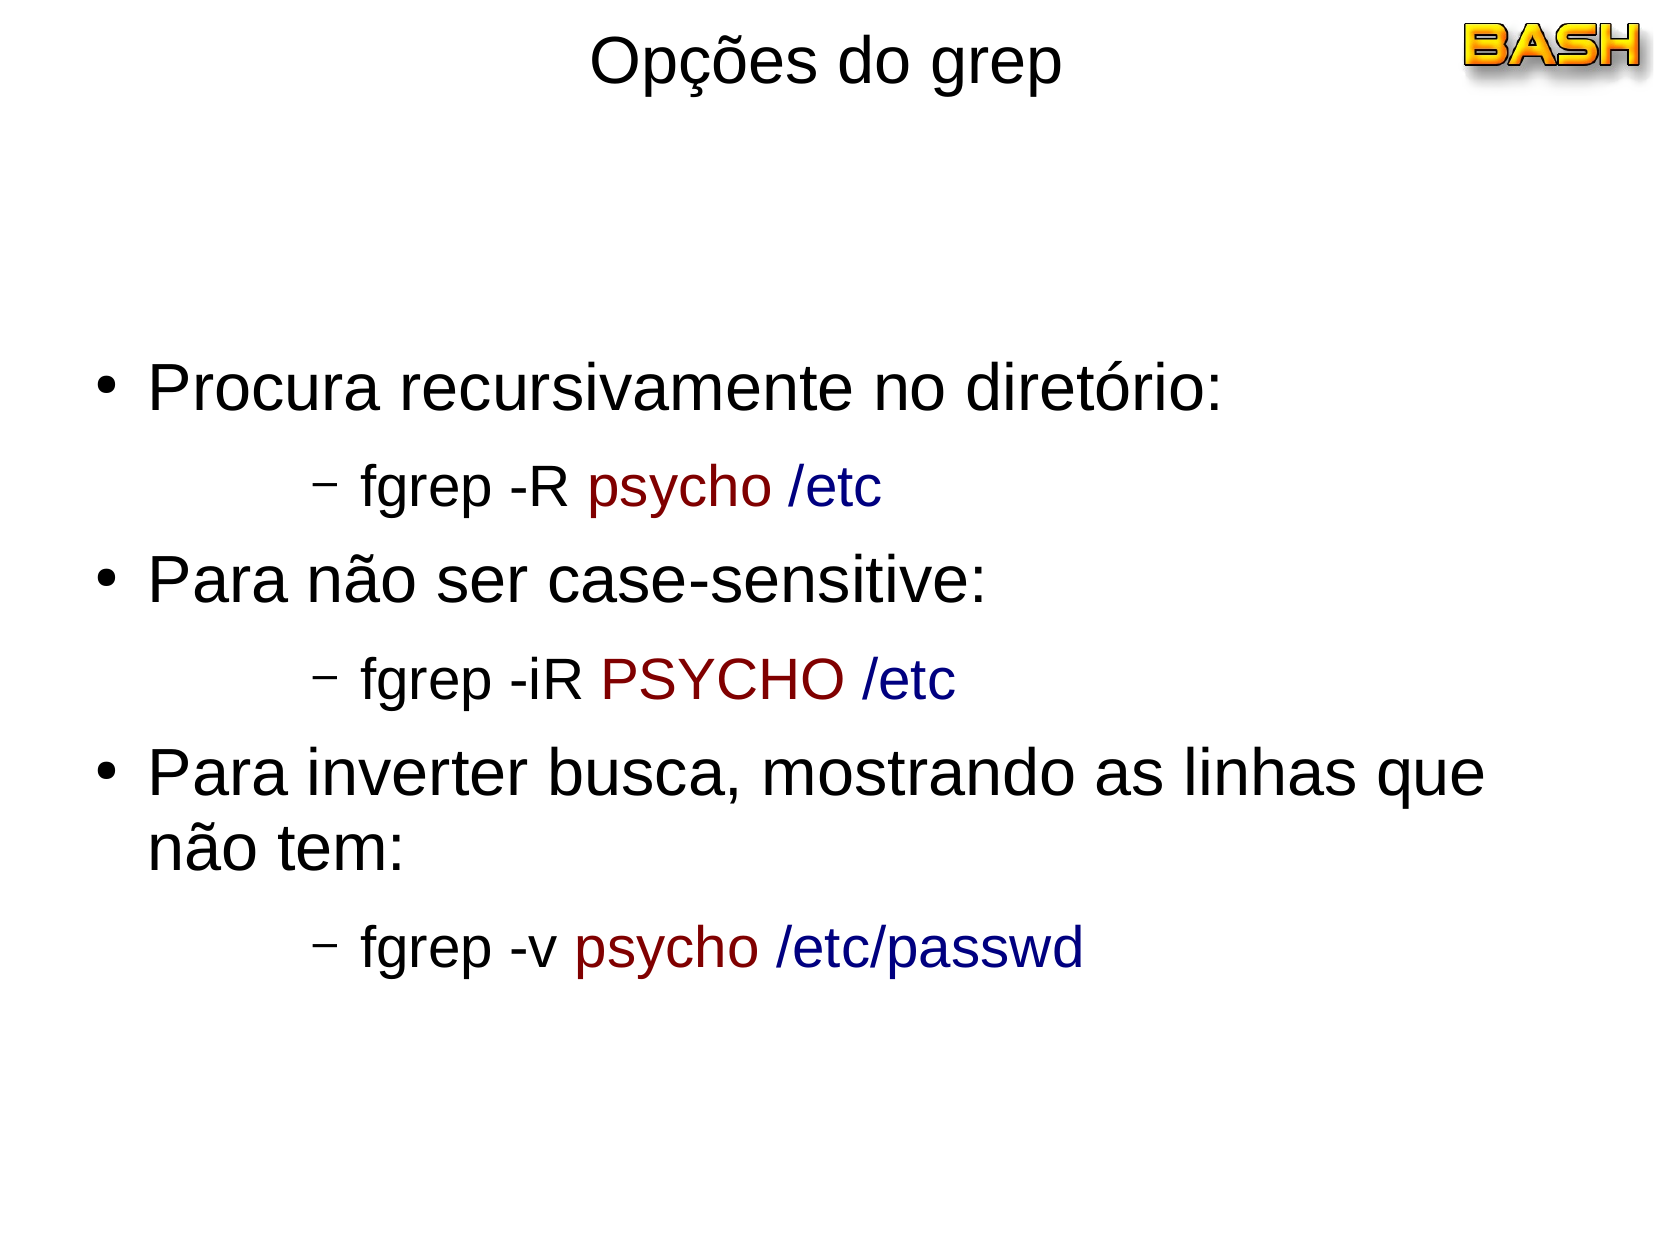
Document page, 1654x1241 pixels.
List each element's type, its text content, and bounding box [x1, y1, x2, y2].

list Procura recursivamente no diretório: fgrep -R psycho /etc Para não ser case-sensitive: fgrep -iR PSYCHO /etc Para inverter busca, mostrando as linhas que não tem: fgrep -v psycho /etc/passwd [76, 349, 1565, 980]
title Opções do grep [82, 22, 1571, 98]
picture [1450, 0, 1654, 96]
